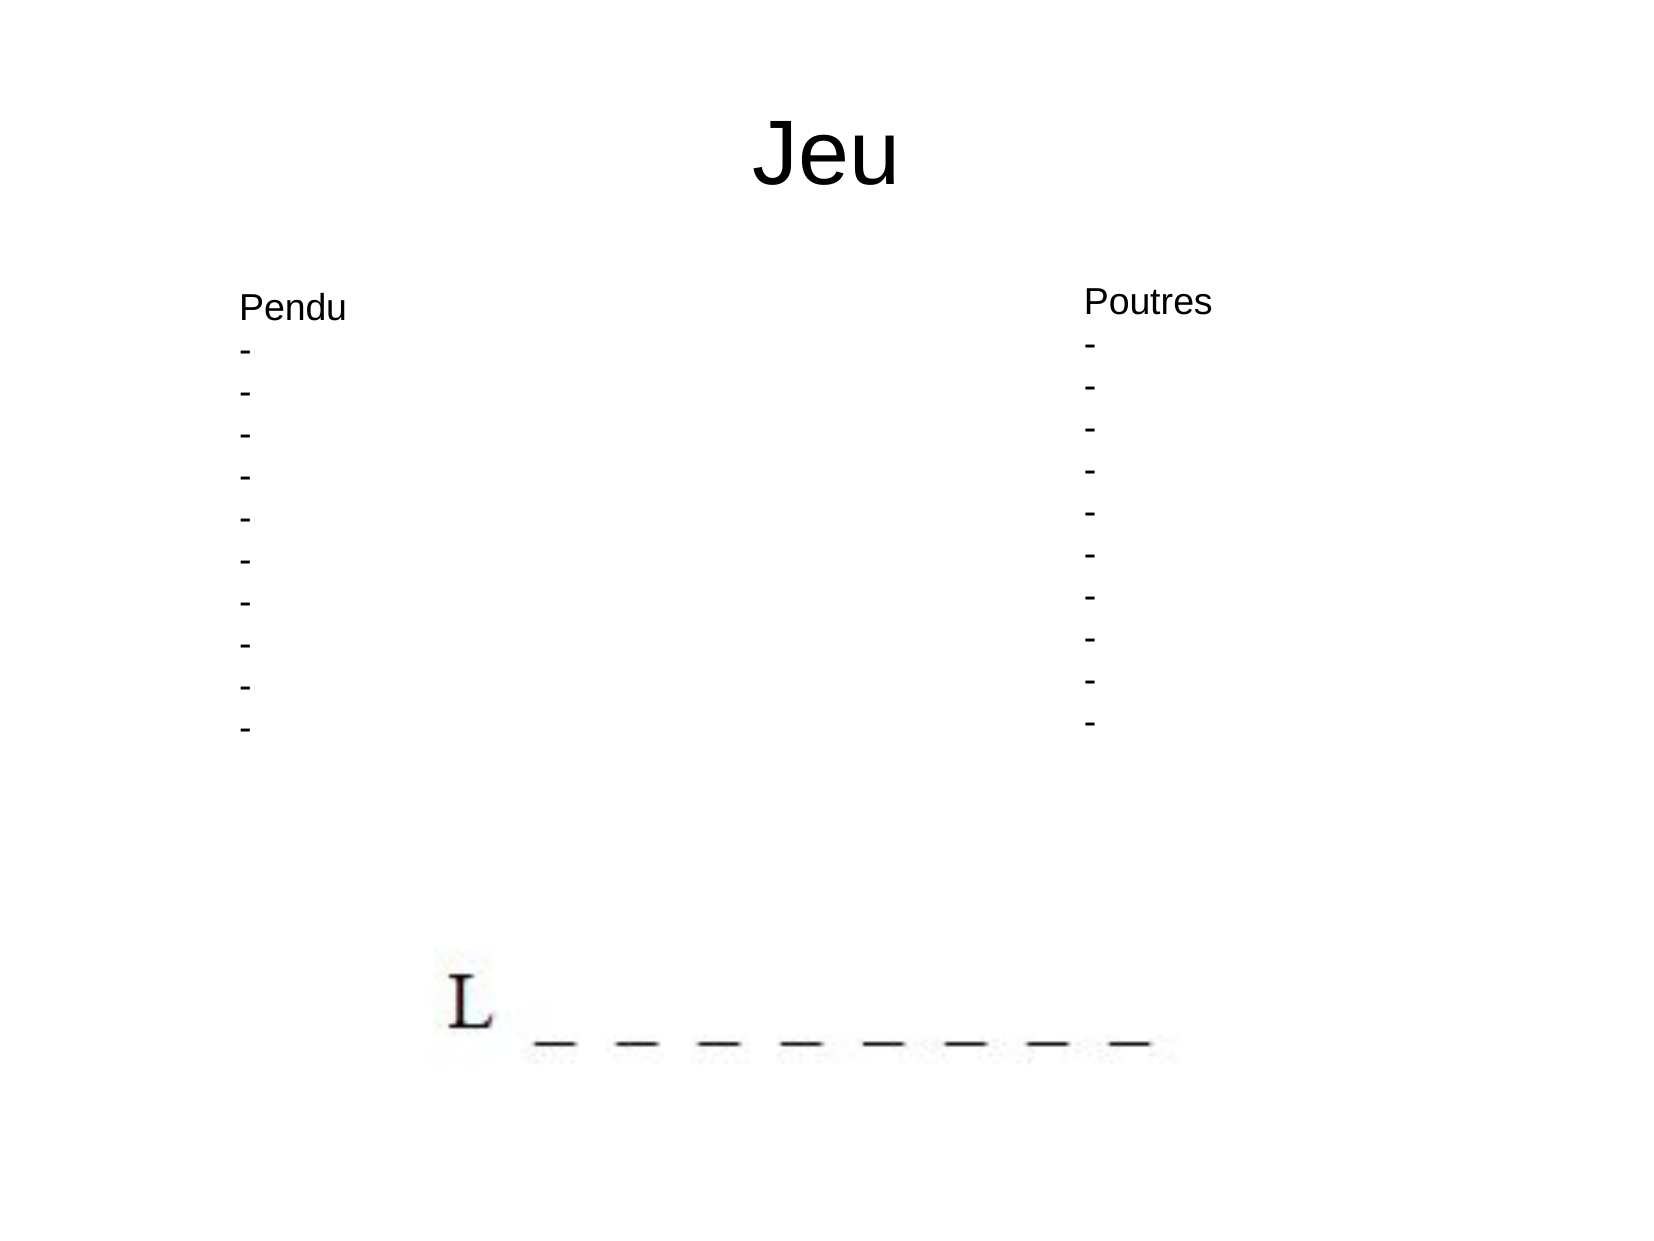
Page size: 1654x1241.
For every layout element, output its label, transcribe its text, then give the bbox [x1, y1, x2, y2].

title Jeu [82, 49, 1571, 257]
picture [354, 915, 1343, 1172]
text_box Poutres - - - - - - - - - - [1068, 273, 1518, 751]
text_box Pendu - - - - - - - - - - [224, 279, 674, 756]
